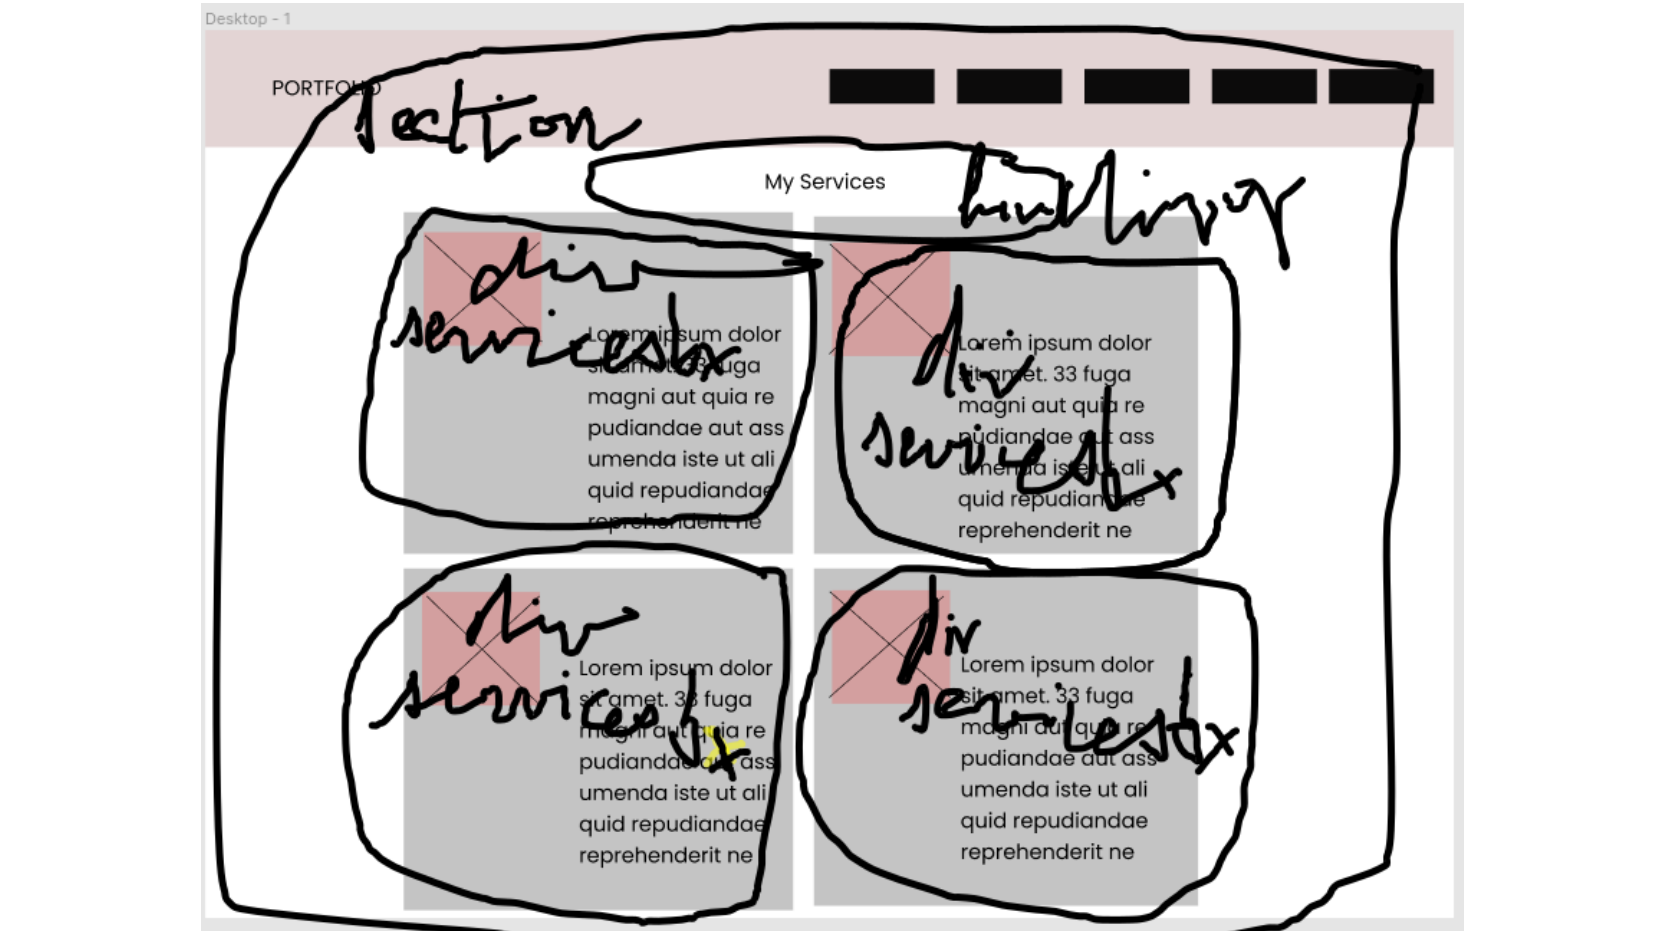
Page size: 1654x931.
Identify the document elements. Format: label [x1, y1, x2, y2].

picture [201, 3, 1464, 931]
